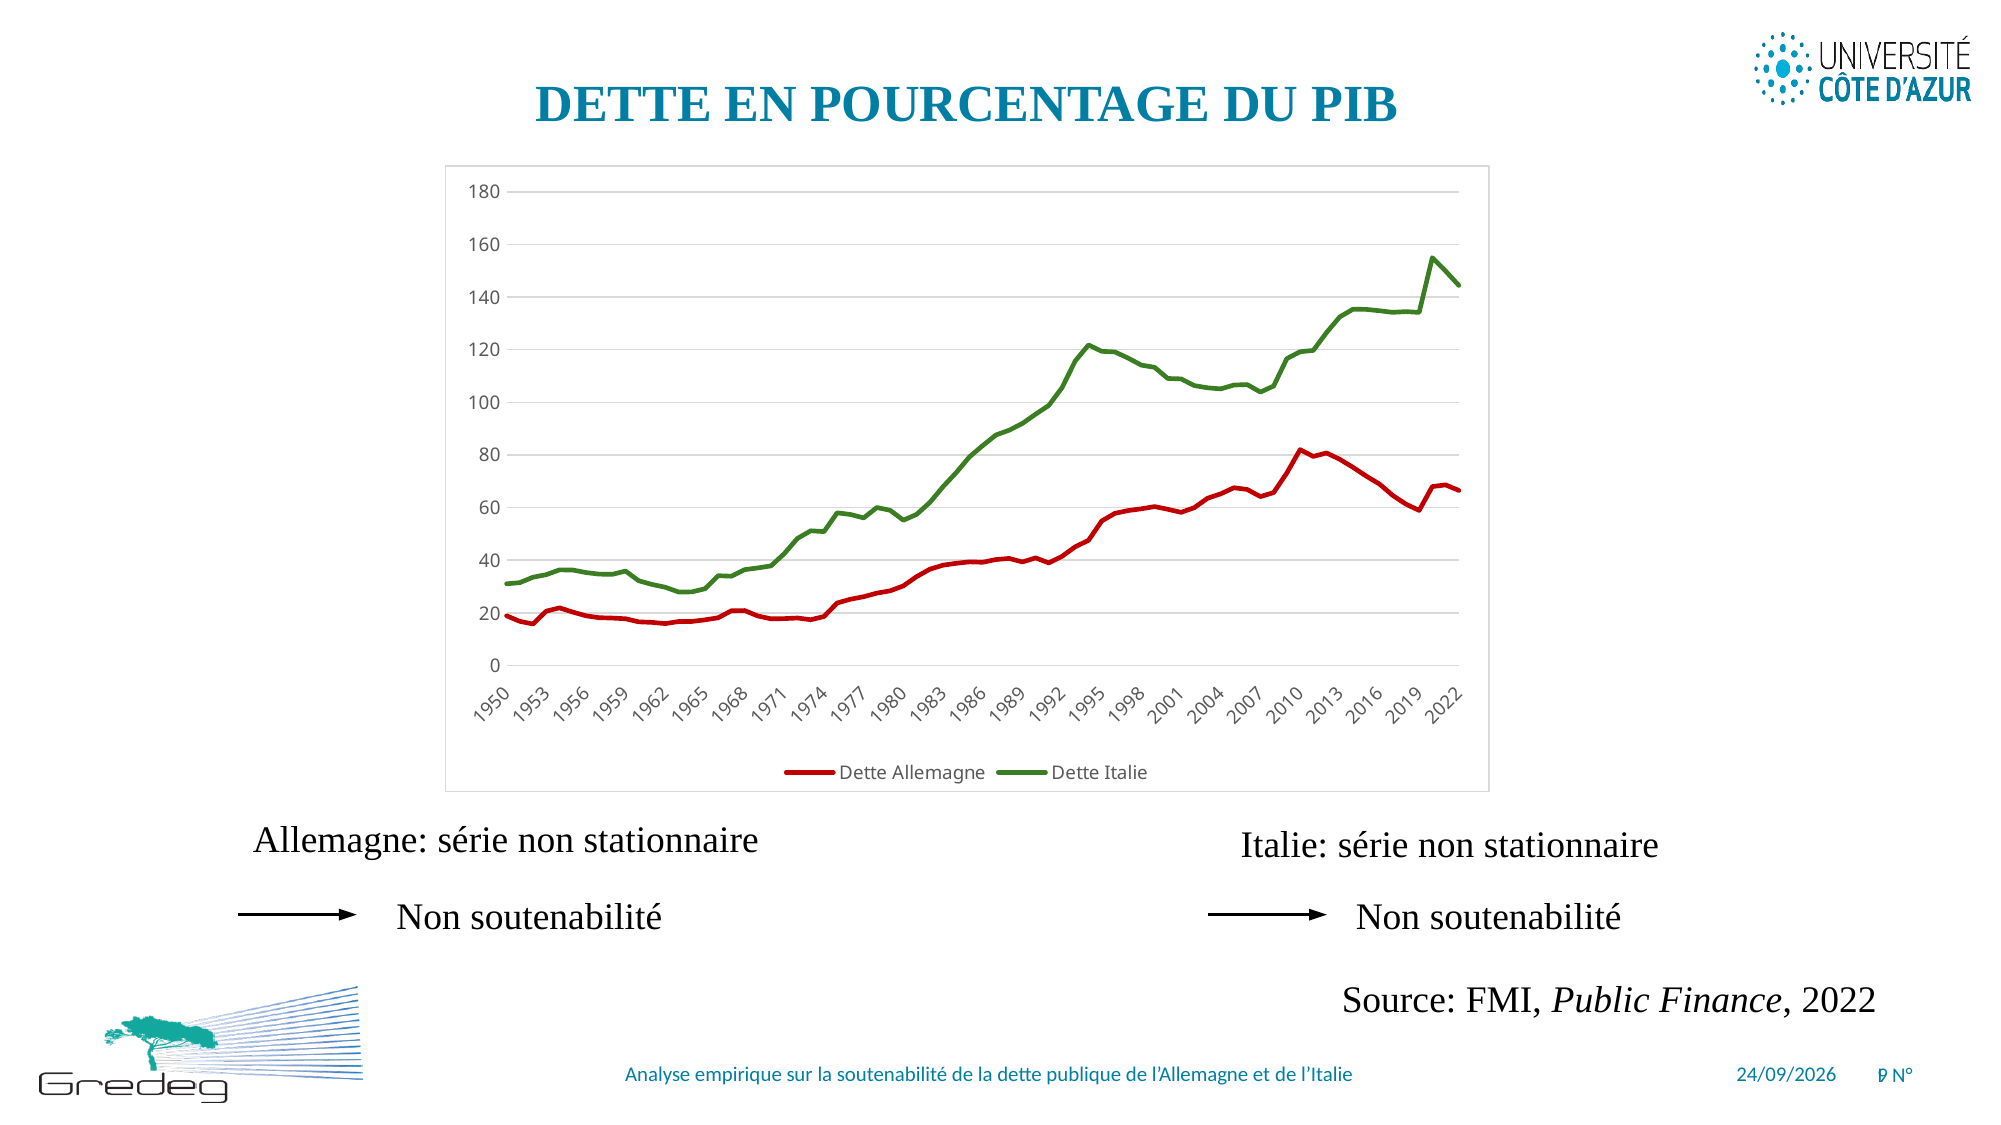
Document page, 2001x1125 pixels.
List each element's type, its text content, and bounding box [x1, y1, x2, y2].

text_box Analyse empirique sur la soutenabilité de la dette publique de l’Allemagne et de l’Italie [477, 1042, 1502, 1103]
text_box Allemagne: série non stationnaire [237, 807, 796, 869]
text_box 9 [1862, 1043, 1952, 1104]
text_box 14/02/2025 [1721, 1042, 1876, 1103]
text_box Italie: série non stationnaire [1225, 812, 1722, 874]
title DETTE EN POURCENTAGE DU PIB [48, 25, 1886, 184]
text_box Non soutenabilité [371, 884, 712, 945]
text_box Source: FMI, Public Finance, 2022 [1326, 967, 2000, 1028]
text_box Non soutenabilité [1340, 884, 1725, 945]
chart [444, 165, 1490, 793]
